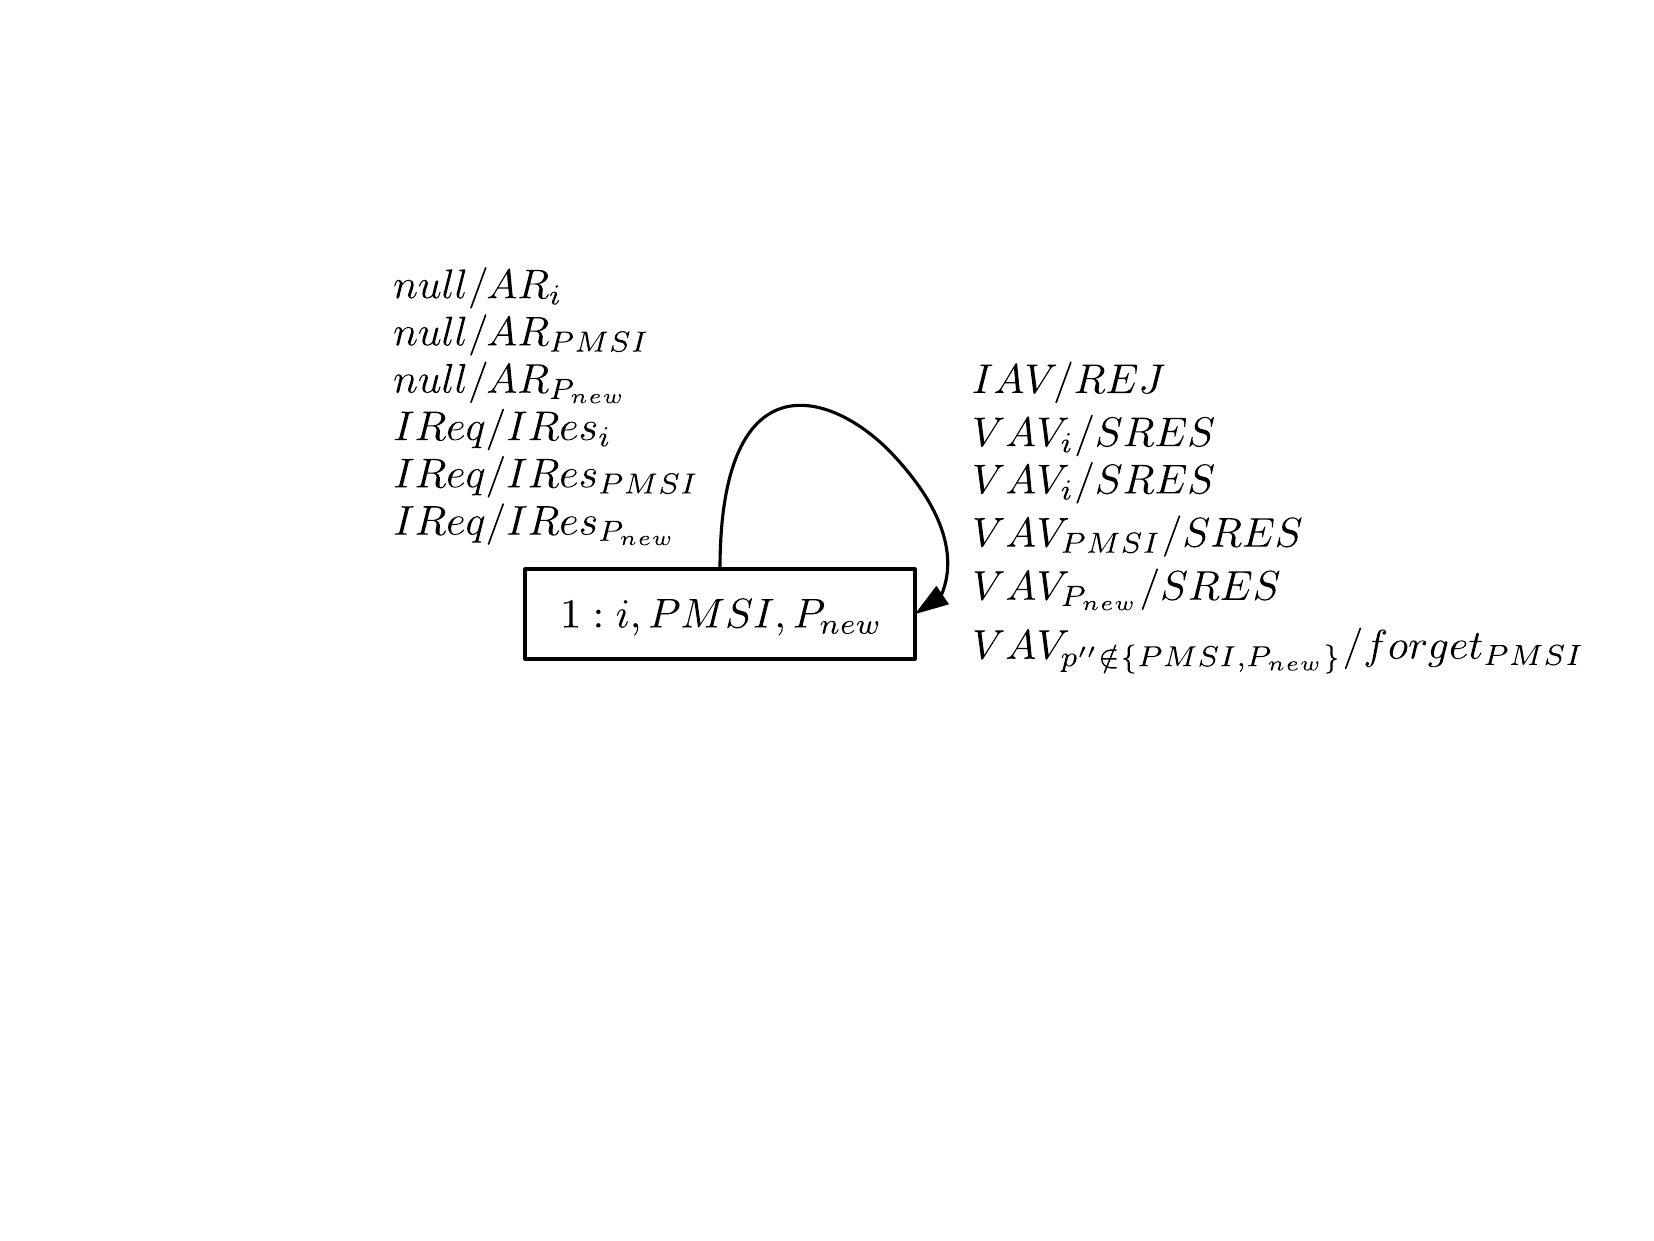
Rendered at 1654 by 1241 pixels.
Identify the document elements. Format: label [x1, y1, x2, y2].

text_box [393, 408, 610, 451]
text_box [393, 314, 648, 356]
text_box [971, 627, 1583, 674]
text_box [393, 266, 561, 309]
text_box [393, 361, 624, 404]
text_box [971, 361, 1166, 404]
text_box [393, 503, 673, 546]
text_box [525, 569, 916, 660]
text_box [393, 456, 697, 498]
text_box [971, 568, 1281, 611]
text_box [971, 414, 1216, 457]
text_box [971, 462, 1216, 504]
text_box [971, 515, 1303, 557]
